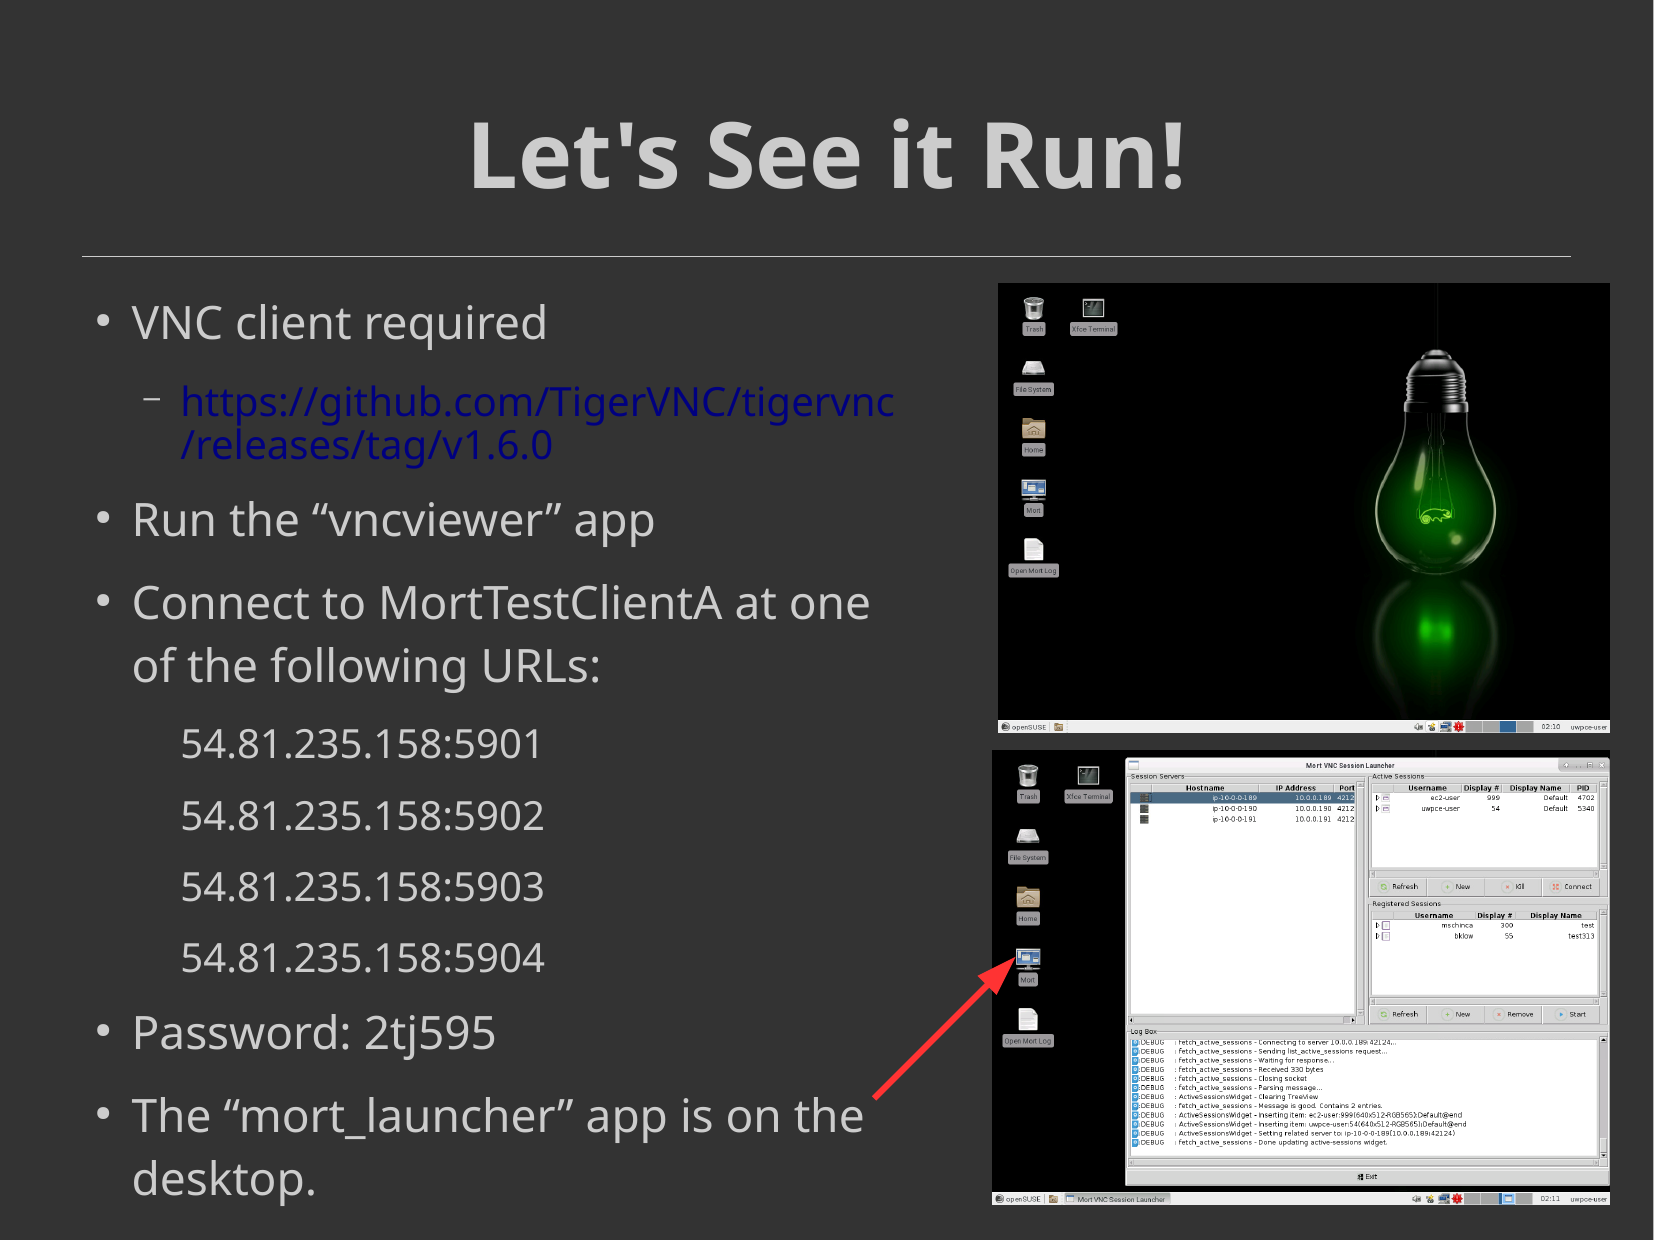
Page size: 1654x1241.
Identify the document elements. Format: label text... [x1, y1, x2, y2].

picture [992, 750, 1610, 1205]
picture [998, 283, 1610, 733]
title Let's See it Run! [82, 49, 1571, 257]
list VNC client required https://github.com/TigerVNC/tigervnc/releases/tag/v1.6.0 Run the “vncviewer” app Connect to MortTestClientA at one of the following URLs: 54.81.235.158:5901 54.81.235.158:5902 54.81.235.158:5903 54.81.235.158:5904 Password: 2tj595 The “mort_launcher” app is on the desktop. [82, 290, 898, 1170]
